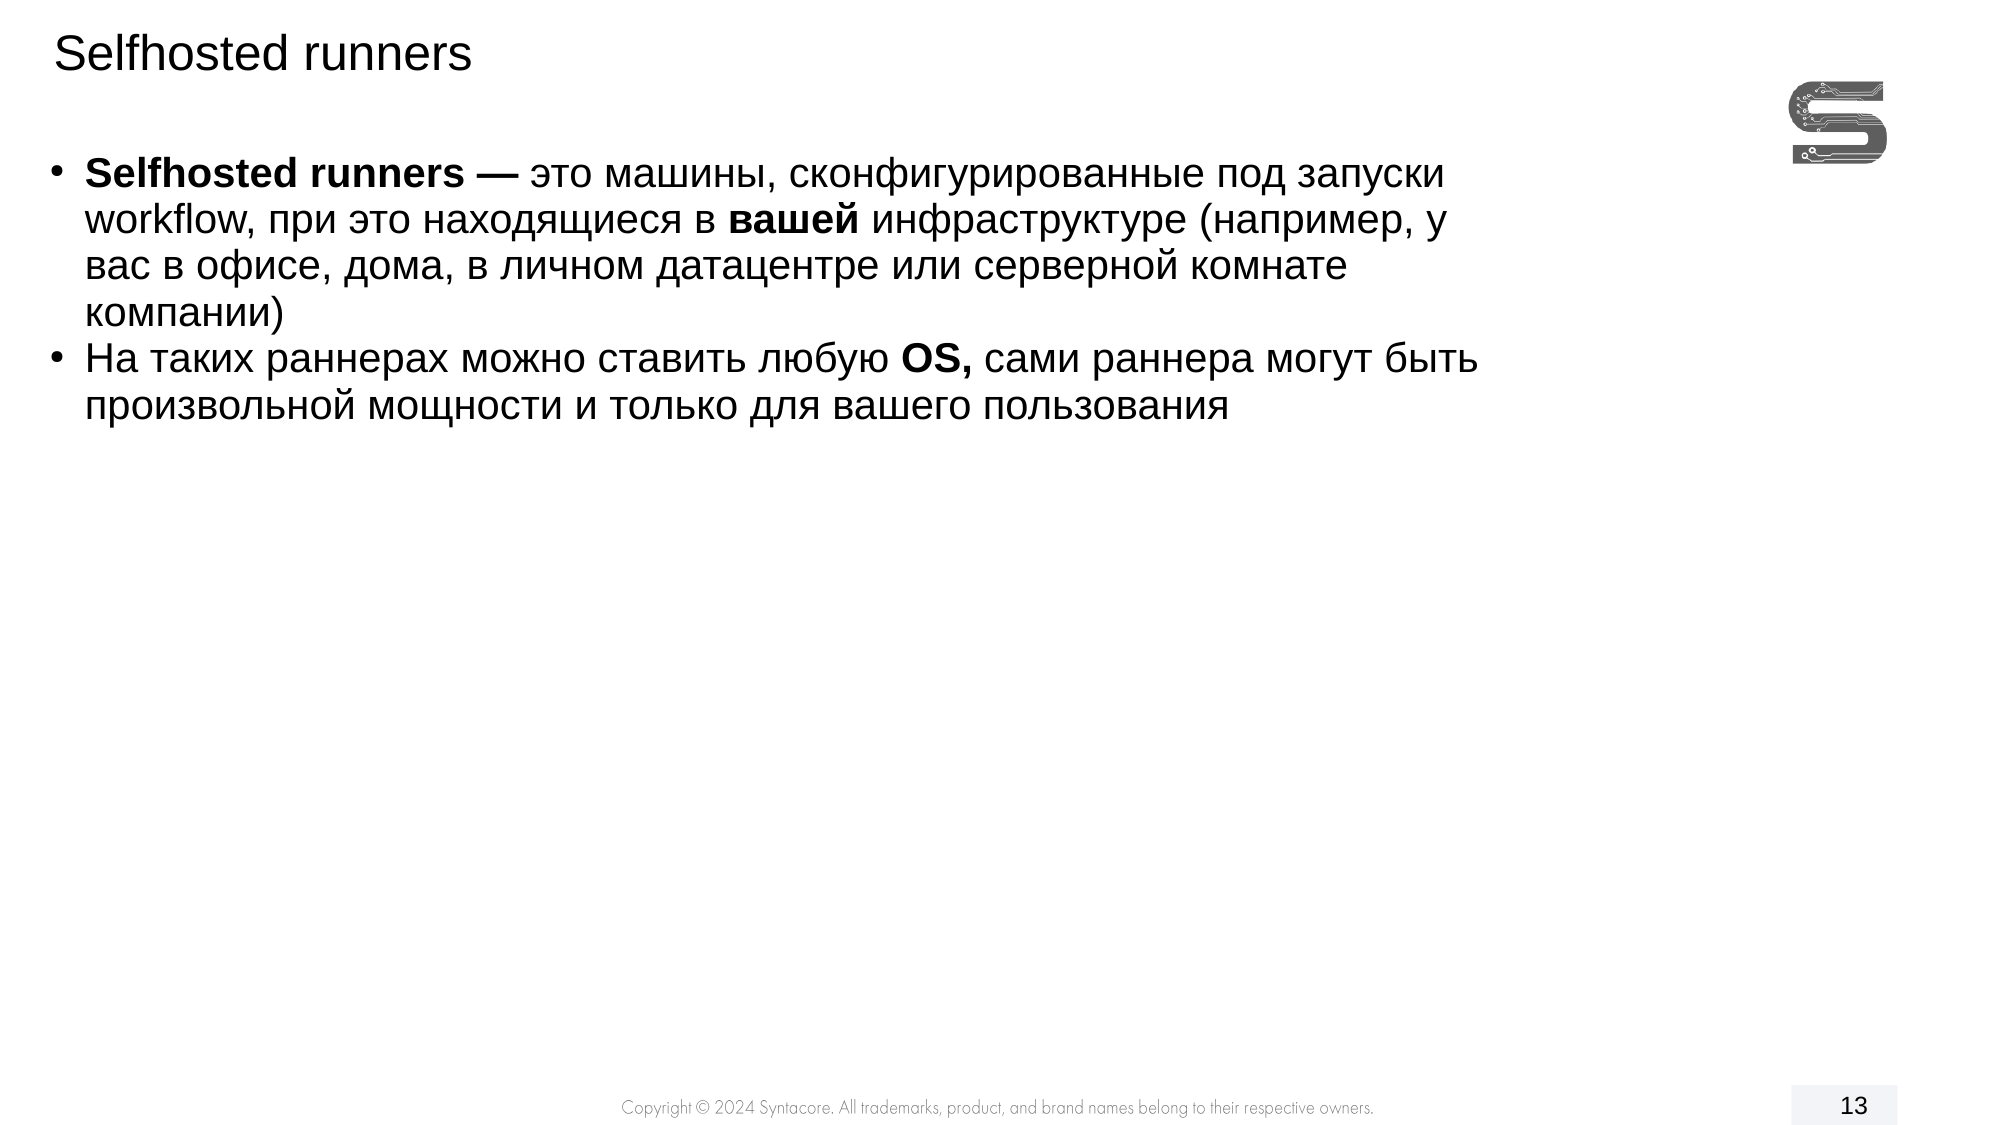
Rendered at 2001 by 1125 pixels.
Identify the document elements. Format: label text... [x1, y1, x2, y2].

picture [621, 1094, 1381, 1119]
picture [1788, 81, 1887, 164]
text_box Selfhosted runners [0, 18, 822, 89]
text_box Selfhosted runners — это машины, сконфигурированные под запуски workflow, при это находящиеся в вашей инфраструктуре (например, у вас в офисе, дома, в личном датацентре или серверной комнате компании) На таких раннерах можно ставить любую OS, сами раннера могут быть произвольной мощности и только для вашего пользования [34, 141, 1506, 591]
text_box <number> [1825, 1084, 1969, 1125]
